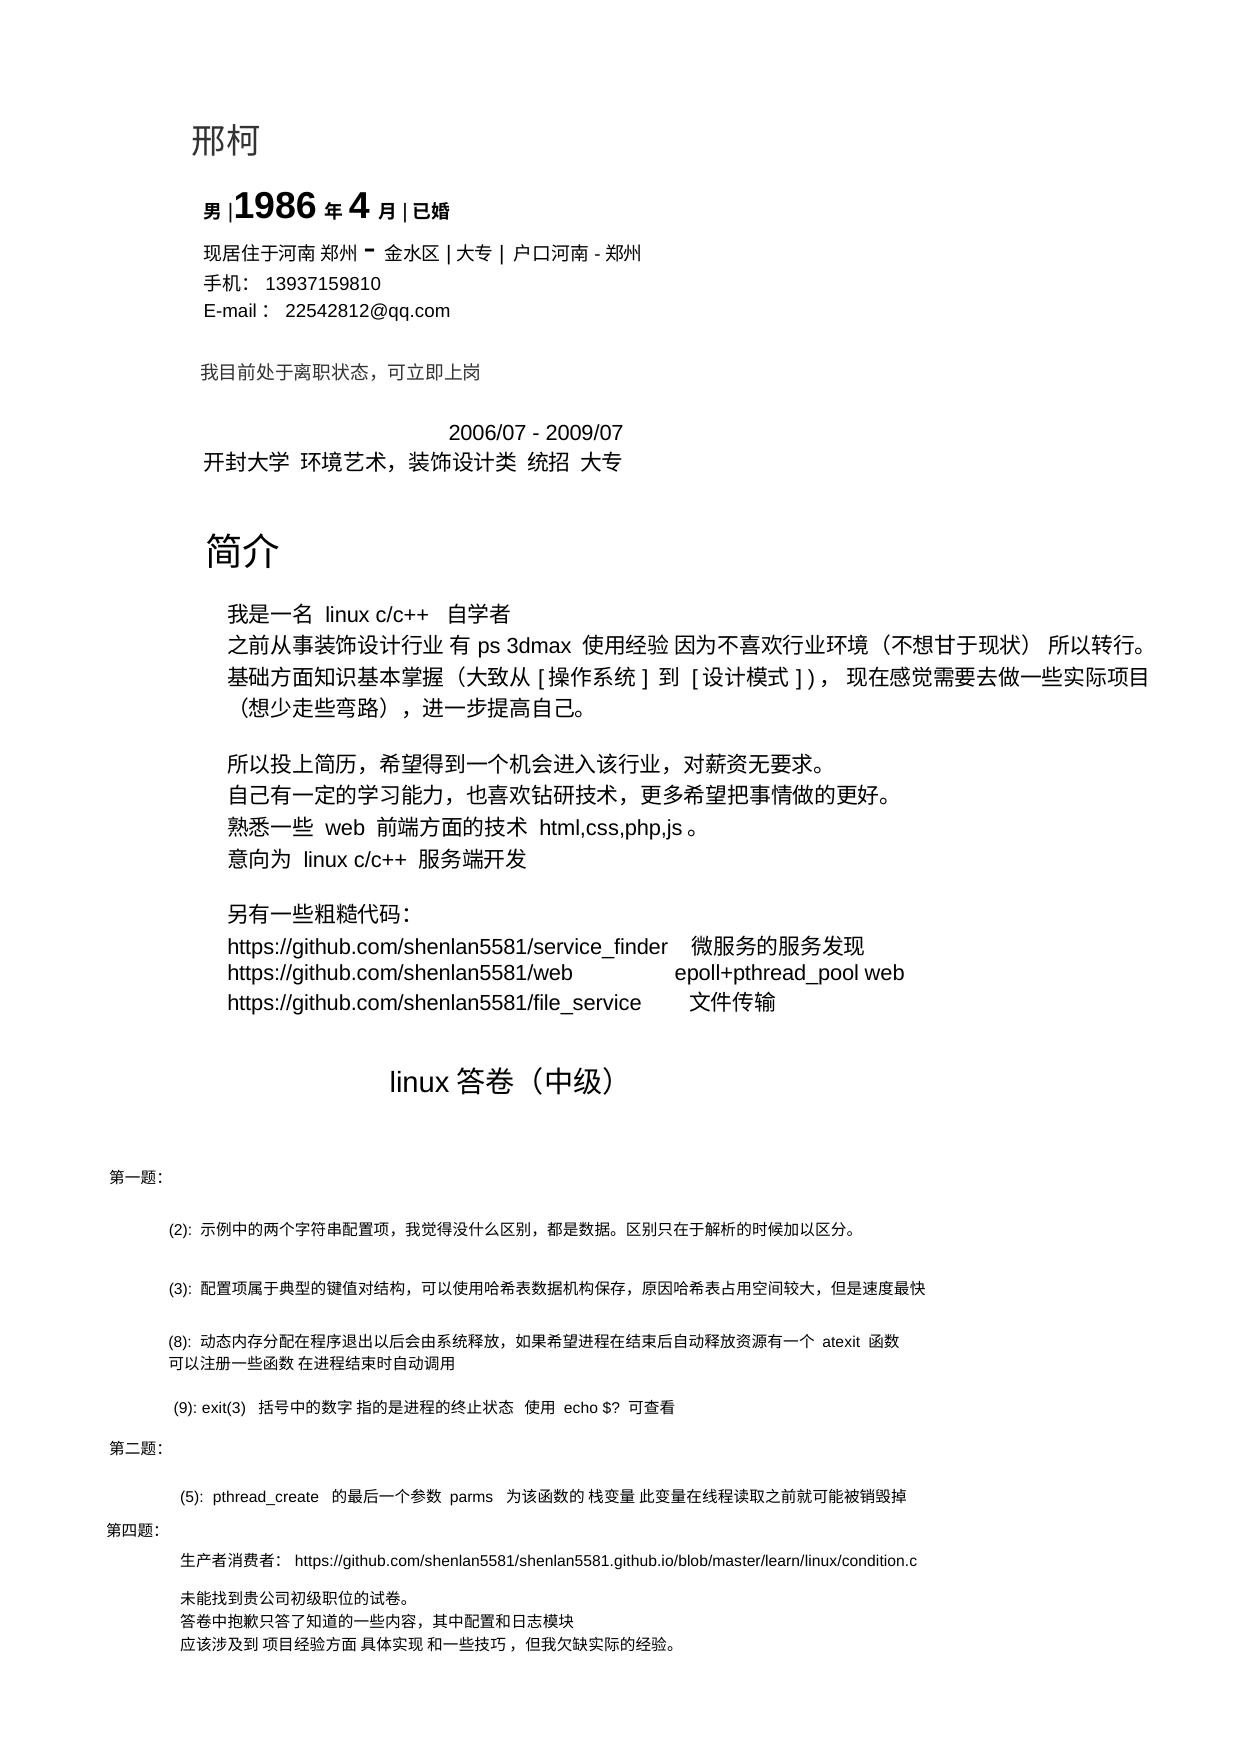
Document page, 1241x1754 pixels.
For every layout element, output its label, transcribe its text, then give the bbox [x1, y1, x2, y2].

text_box 第一题： [94, 1157, 226, 1229]
text_box (9): exit(3) 括号中的数字 指的是进程的终止状态 使用 echo $? 可查看 [158, 1387, 922, 1476]
text_box 男|1986年4月|已婚 现居住于河南 郑州-金水区|大专| 户口河南-郑州 手机：13937159810 E-mail：22542812@qq.com [188, 177, 657, 326]
text_box 生产者消费者：https://github.com/shenlan5581/shenlan5581.github.io/blob/master/learn/linux/condition.c [165, 1540, 1241, 1654]
text_box (3): 配置项属于典型的键值对结构，可以使用哈希表数据机构保存，原因哈希表占用空间较大，但是速度最快 [154, 1268, 1241, 1321]
text_box 未能找到贵公司初级职位的试卷。 答卷中抱歉只答了知道的一些内容，其中配置和日志模块 应该涉及到 项目经验方面 具体实现 和一些技巧 ，但我欠缺实际的经验。 [165, 1579, 1015, 1678]
text_box (2): 示例中的两个字符串配置项，我觉得没什么区别，都是数据。区别只在于解析的时候加以区分。 [154, 1209, 1193, 1268]
text_box 第二题： [94, 1429, 226, 1501]
text_box 邢柯 [177, 106, 276, 189]
text_box 我目前处于离职状态，可立即上岗 [185, 350, 497, 390]
text_box 我是一名 linux c/c++ 自学者 之前从事装饰设计行业 有ps 3dmax 使用经验 因为不喜欢行业环境（不想甘于现状） 所以转行。 基础方面知识基本掌握（大致从[操作系统] 到 [设计模式] )， 现在感觉需要去做一些实际项目 （想少走些弯路），进一步提高自己。 所以投上简历，希望得到一个机会进入该行业，对薪资无要求。 自己有一定的学习能力，也喜欢钻研技术，更多希望把事情做的更好。 熟悉一些 web 前端方面的技术 html,css,php,js。 意向为 linux c/c++ 服务端开发 另有一些粗糙代码： https://github.com/shenlan5581/service_finder 微服务的服务发现 https://github.com/shenlan5581/web epoll+pthread_pool web https://github.com/shenlan5581/file_service 文件传输 [212, 589, 1178, 1003]
text_box (5): pthread_create 的最后一个参数 parms 为该函数的 栈变量 此变量在线程读取之前就可能被销毁掉 [165, 1476, 1241, 1540]
title linux答卷（中级） [0, 1014, 1069, 1146]
text_box 第四题： [91, 1511, 223, 1583]
text_box (8): 动态内存分配在程序退出以后会由系统释放，如果希望进程在结束后自动释放资源有一个 atexit 函数 可以注册一些函数 在进程结束时自动调用 [153, 1321, 1241, 1476]
text_box 2006/07 - 2009/07 开封大学 环境艺术，装饰设计类 统招 大专 [188, 413, 650, 531]
text_box 简介 [190, 514, 296, 579]
